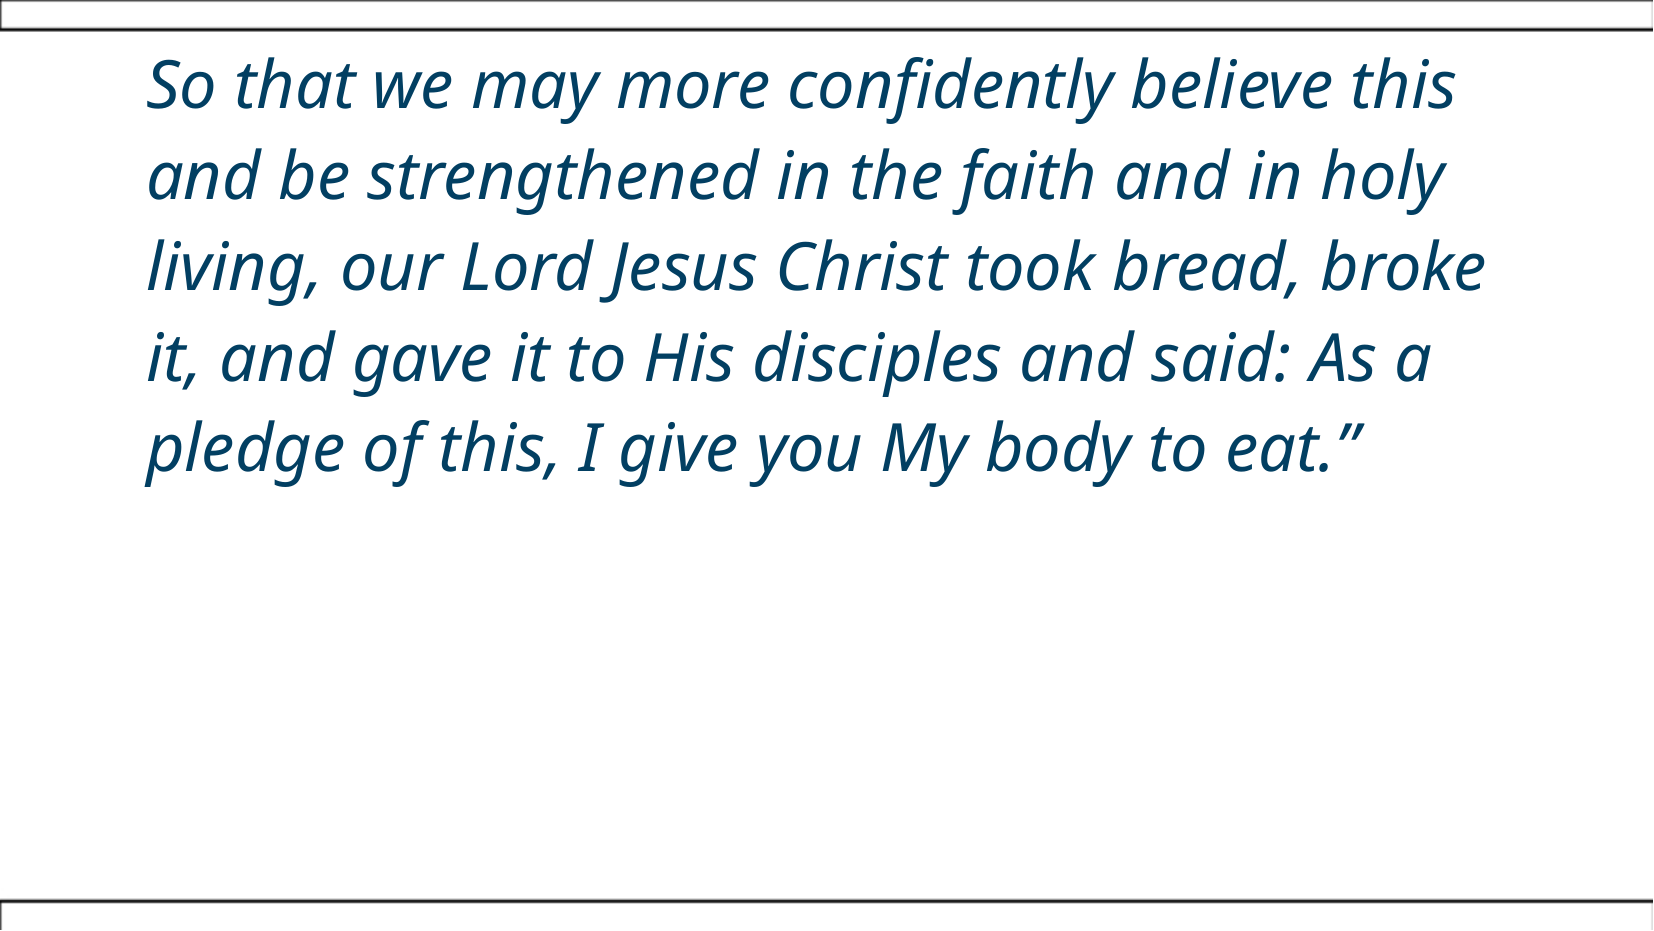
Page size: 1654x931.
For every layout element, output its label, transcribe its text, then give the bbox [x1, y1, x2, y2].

picture [0, 0, 1653, 930]
text_box So that we may more confidently believe this and be strengthened in the faith and in holy living, our Lord Jesus Christ took bread, broke it, and gave it to His disciples and said: As a pledge of this, I give you My body to eat.” [62, 30, 1593, 489]
